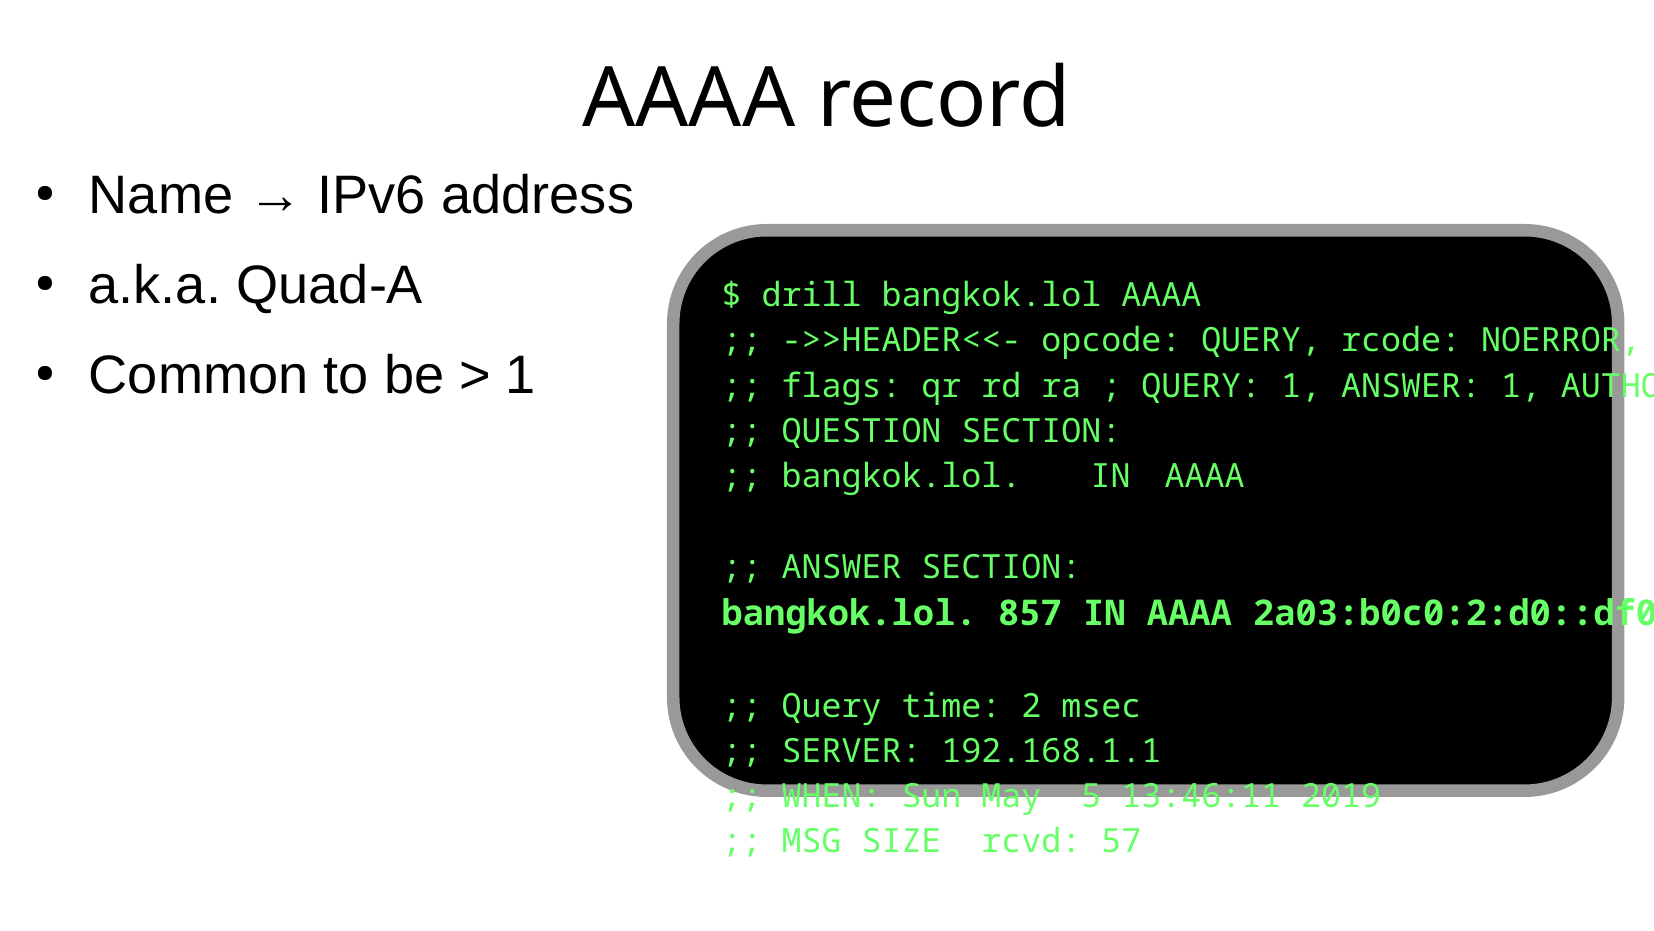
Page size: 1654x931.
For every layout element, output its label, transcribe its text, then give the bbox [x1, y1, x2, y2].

title AAAA record [82, 37, 1571, 193]
text_box $ drill bangkok.lol AAAA ;; ->>HEADER<<- opcode: QUERY, rcode: NOERROR, id: 5 ;; flags: qr rd ra ; QUERY: 1, ANSWER: 1, AUTHORITY: ;; QUESTION SECTION: ;; bangkok.lol. IN AAAA ;; ANSWER SECTION: bangkok.lol. 857 IN AAAA 2a03:b0c0:2:d0::df0:3001 ;; Query time: 2 msec ;; SERVER: 192.168.1.1 ;; WHEN: Sun May 5 13:46:11 2019 ;; MSG SIZE rcvd: 57 [673, 230, 1619, 791]
list Name → IPv6 address a.k.a. Quad-A Common to be > 1 [17, 164, 1063, 931]
